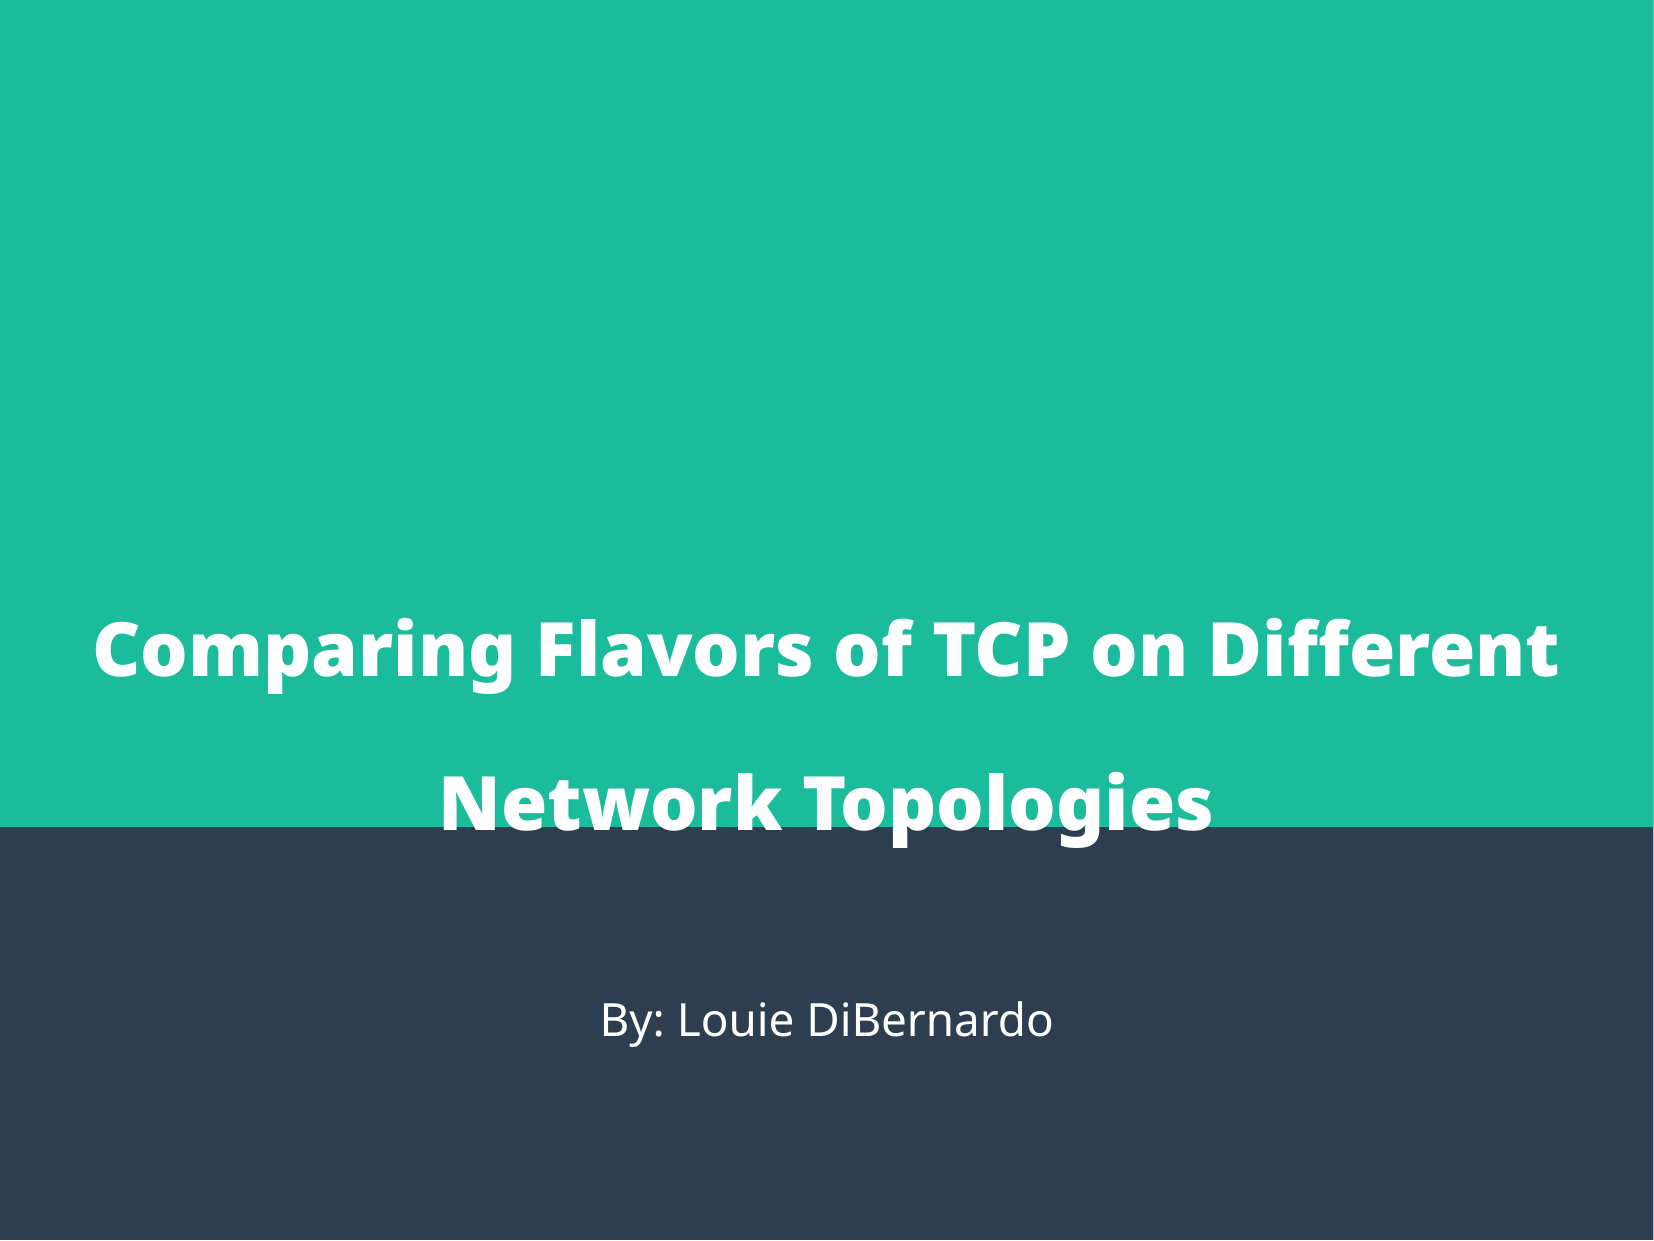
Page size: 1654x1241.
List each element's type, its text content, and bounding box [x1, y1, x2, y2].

subtitle By: Louie DiBernardo [59, 856, 1595, 1182]
title Comparing Flavors of TCP on Different Network Topologies [59, 567, 1595, 830]
